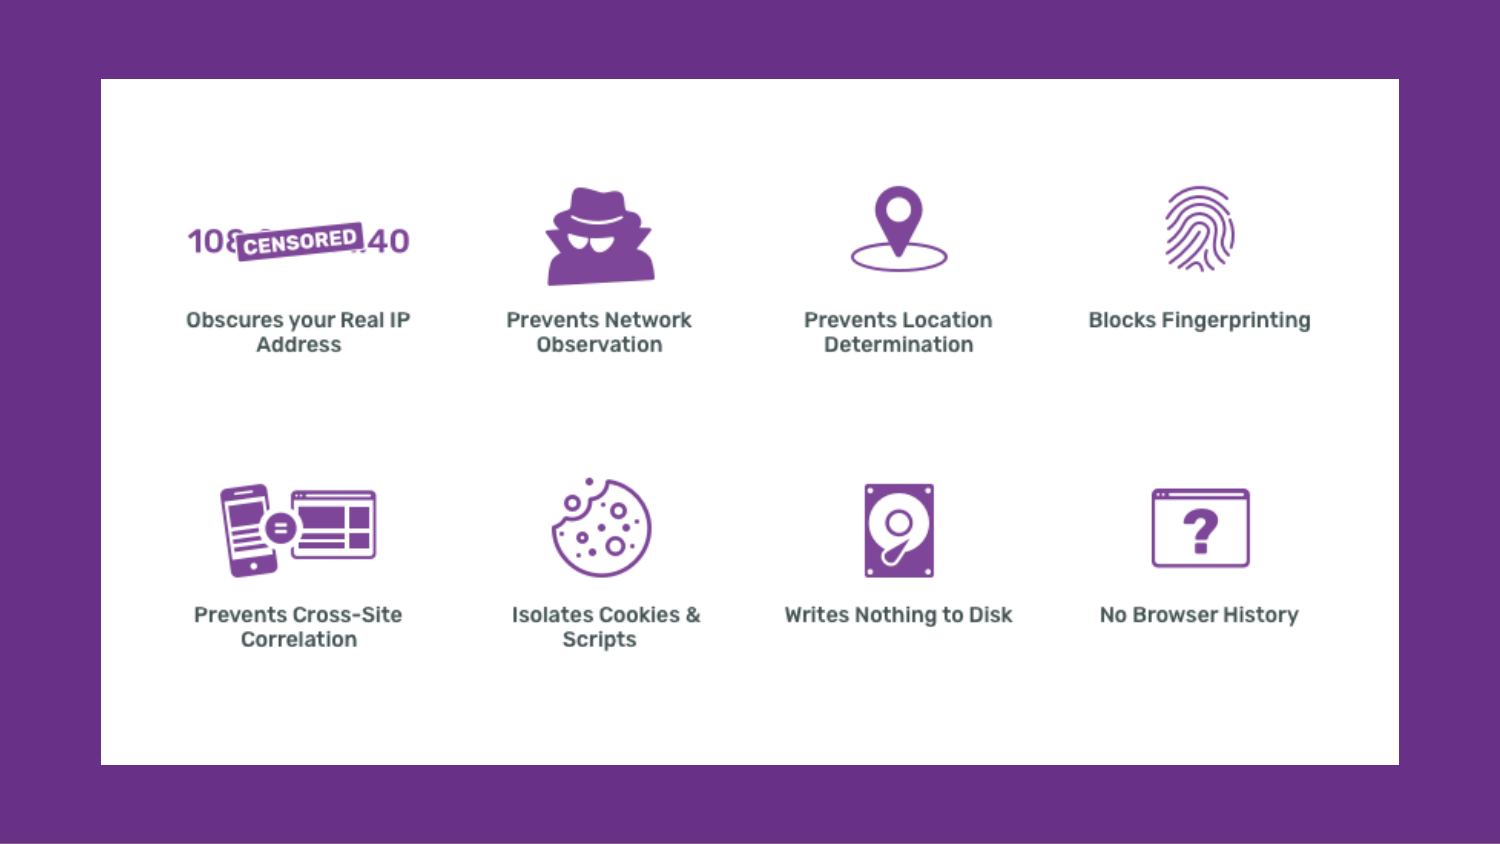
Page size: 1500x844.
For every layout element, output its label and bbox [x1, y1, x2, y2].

picture [110, 88, 1390, 756]
